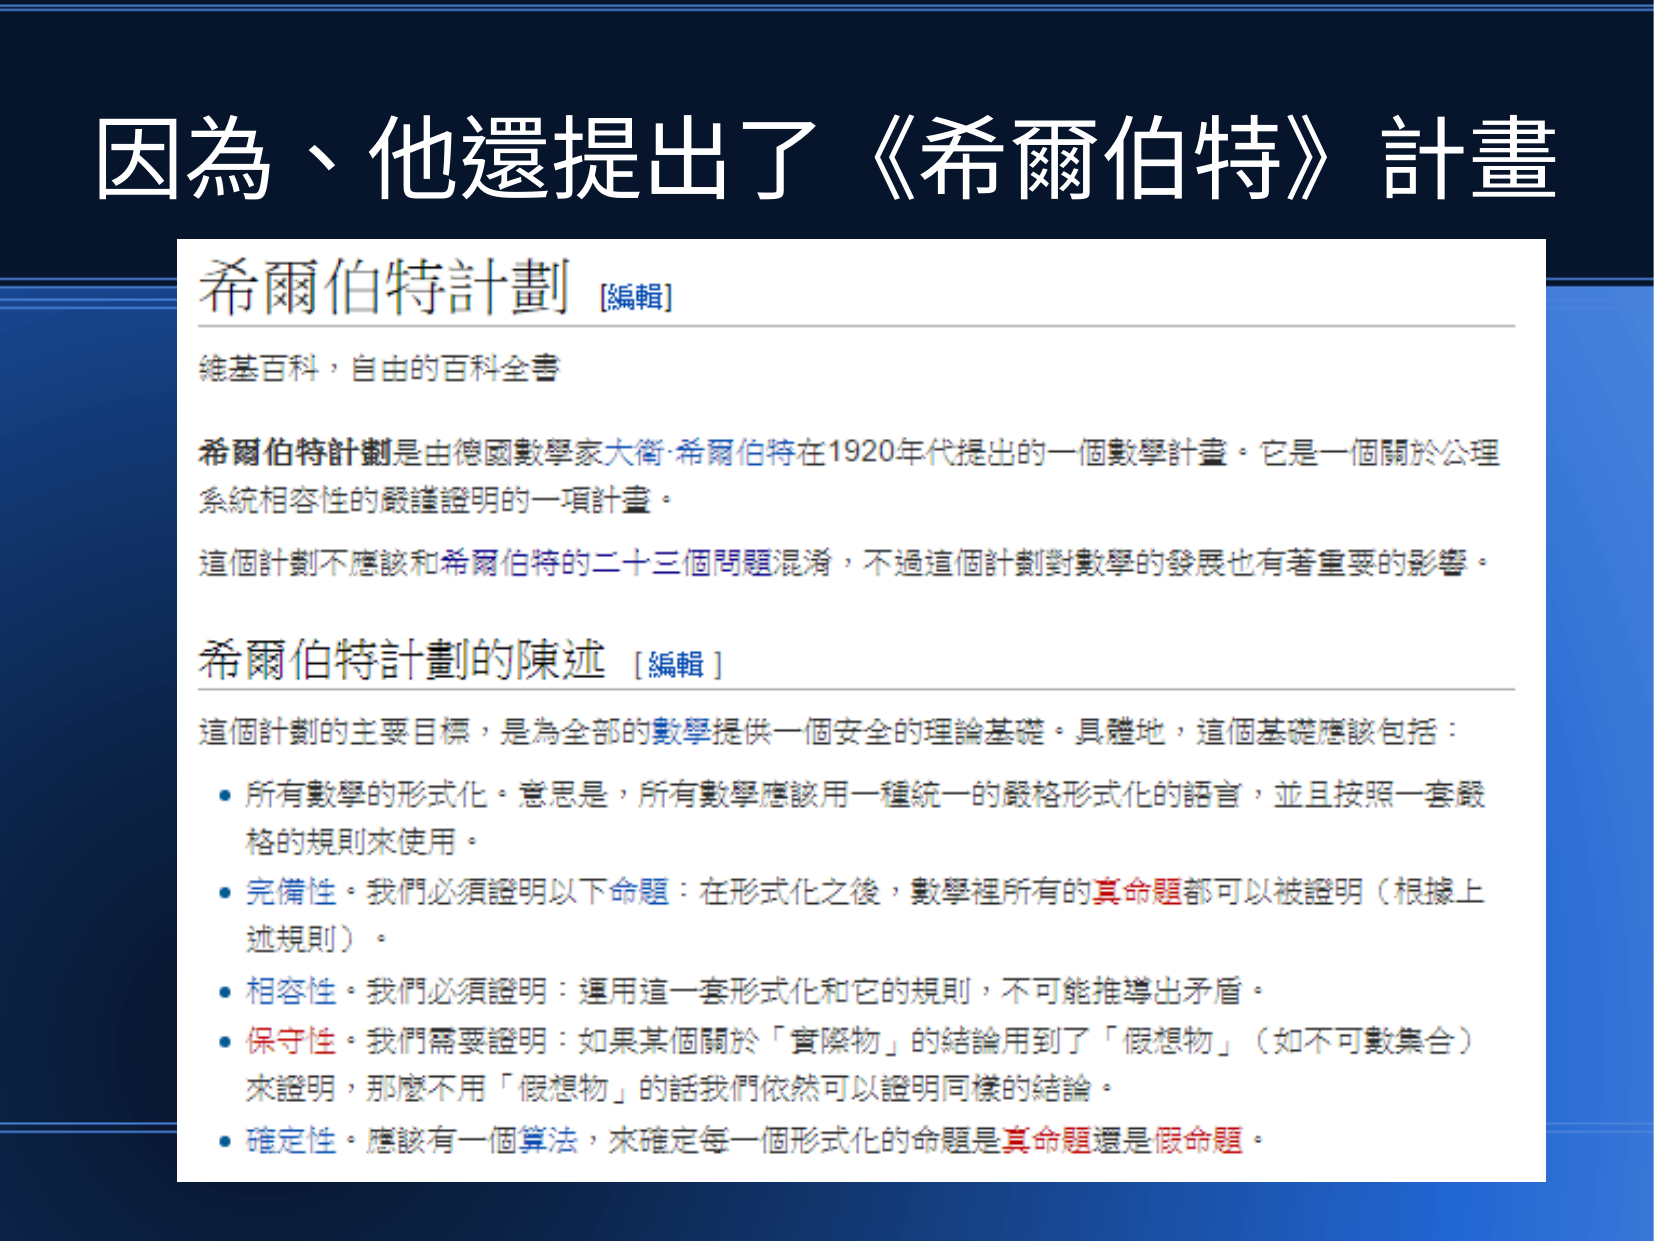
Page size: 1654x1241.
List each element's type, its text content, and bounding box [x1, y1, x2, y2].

title 因為、他還提出了《希爾伯特》計畫 [82, 49, 1571, 257]
picture [0, 0, 1654, 1241]
